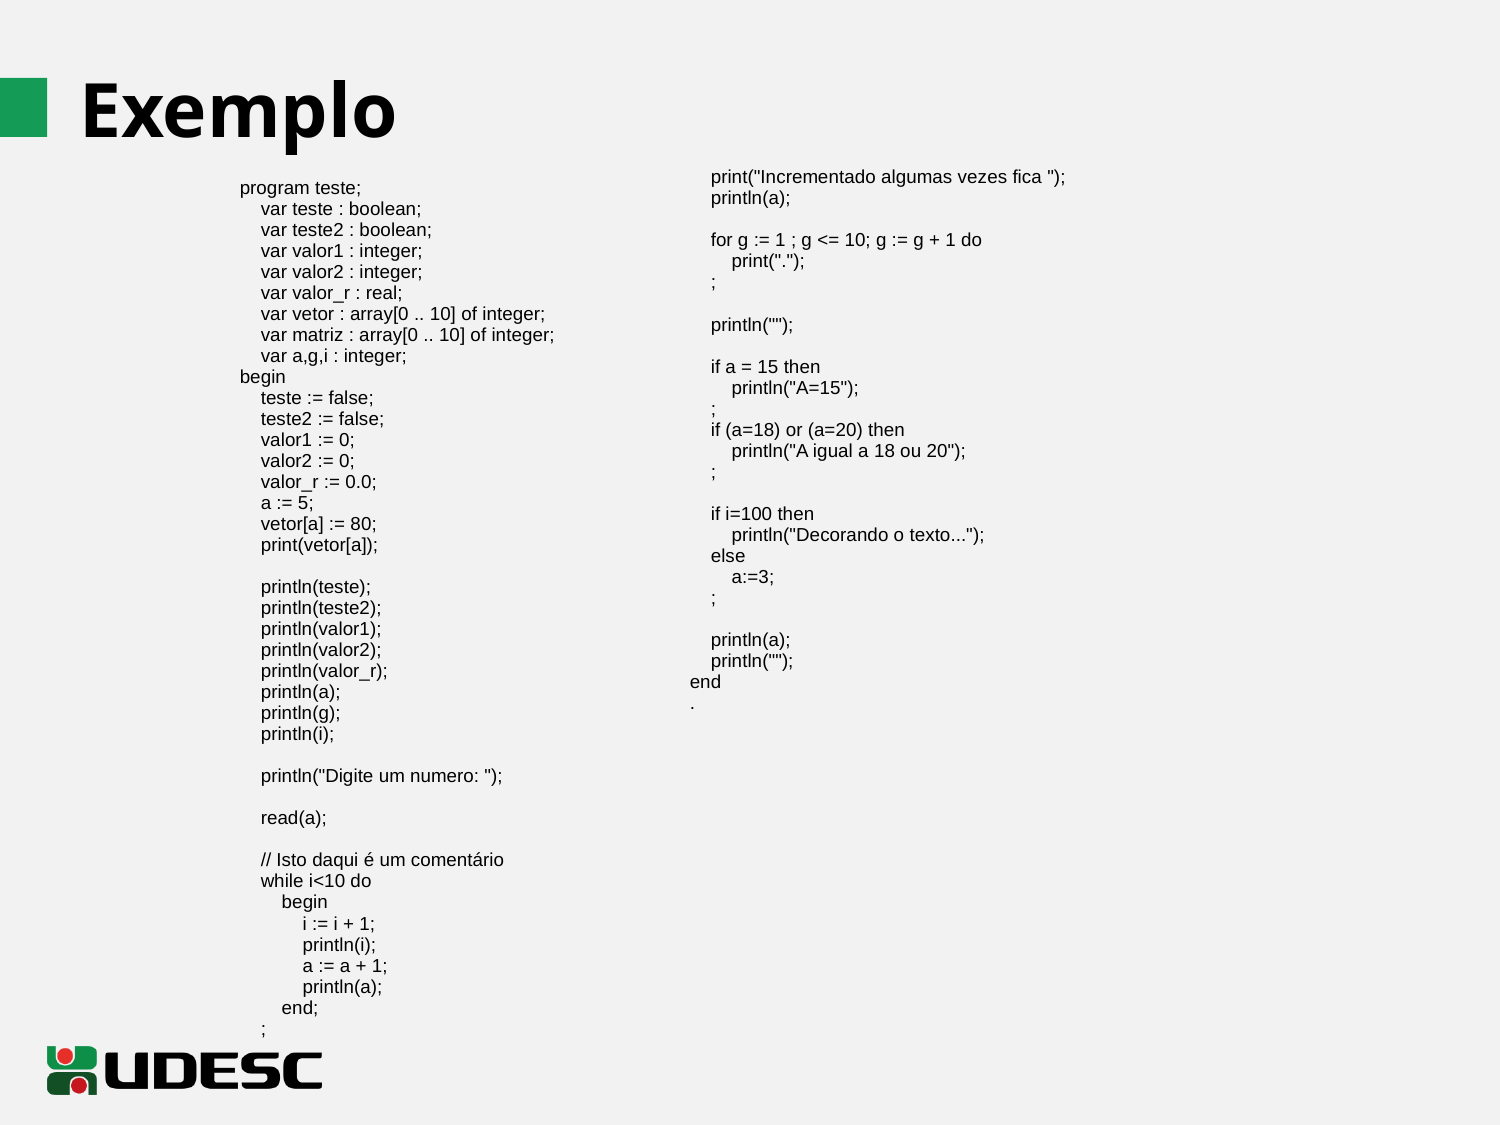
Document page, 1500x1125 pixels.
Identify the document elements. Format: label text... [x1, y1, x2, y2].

text_box Exemplo [64, 54, 1081, 160]
text_box print("Incrementado algumas vezes fica "); println(a); for g := 1 ; g <= 10; g := g + 1 do print("."); ; println(""); if a = 15 then println("A=15"); ; if (a=18) or (a=20) then println("A igual a 18 ou 20"); ; if i=100 then println("Decorando o texto..."); else a:=3; ; println(a); println(""); end . [675, 159, 1088, 1125]
text_box program teste; var teste : boolean; var teste2 : boolean; var valor1 : integer; var valor2 : integer; var valor_r : real; var vetor : array[0 .. 10] of integer; var matriz : array[0 .. 10] of integer; var a,g,i : integer; begin teste := false; teste2 := false; valor1 := 0; valor2 := 0; valor_r := 0.0; a := 5; vetor[a] := 80; print(vetor[a]); println(teste); println(teste2); println(valor1); println(valor2); println(valor_r); println(a); println(g); println(i); println("Digite um numero: "); read(a); // Isto daqui é um comentário while i<10 do begin i := i + 1; println(i); a := a + 1; println(a); end; ; [225, 169, 638, 1110]
picture [47, 1046, 225, 1095]
text_box [0, 77, 48, 137]
